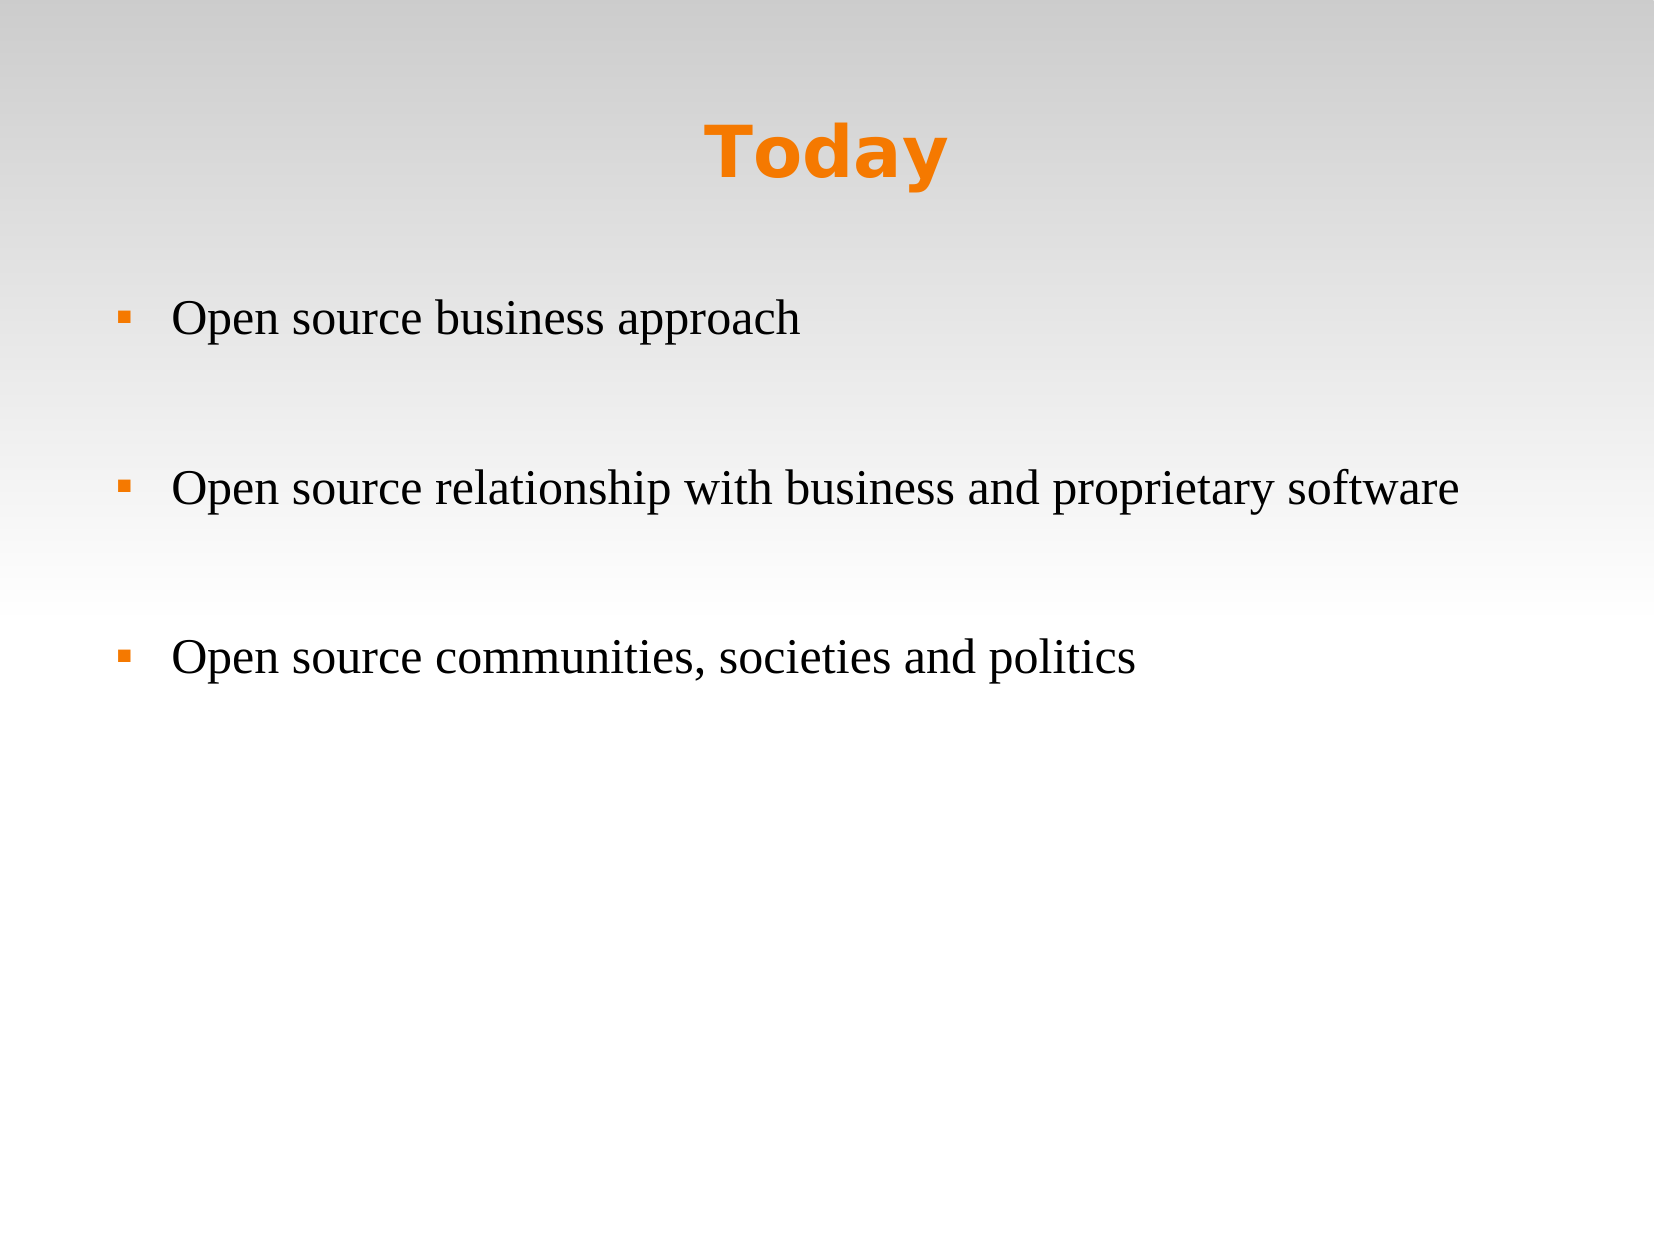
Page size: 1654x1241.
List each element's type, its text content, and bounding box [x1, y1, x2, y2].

list Open source business approach Open source relationship with business and proprietary software Open source communities, societies and politics [82, 290, 1571, 1094]
title Today [82, 49, 1571, 257]
